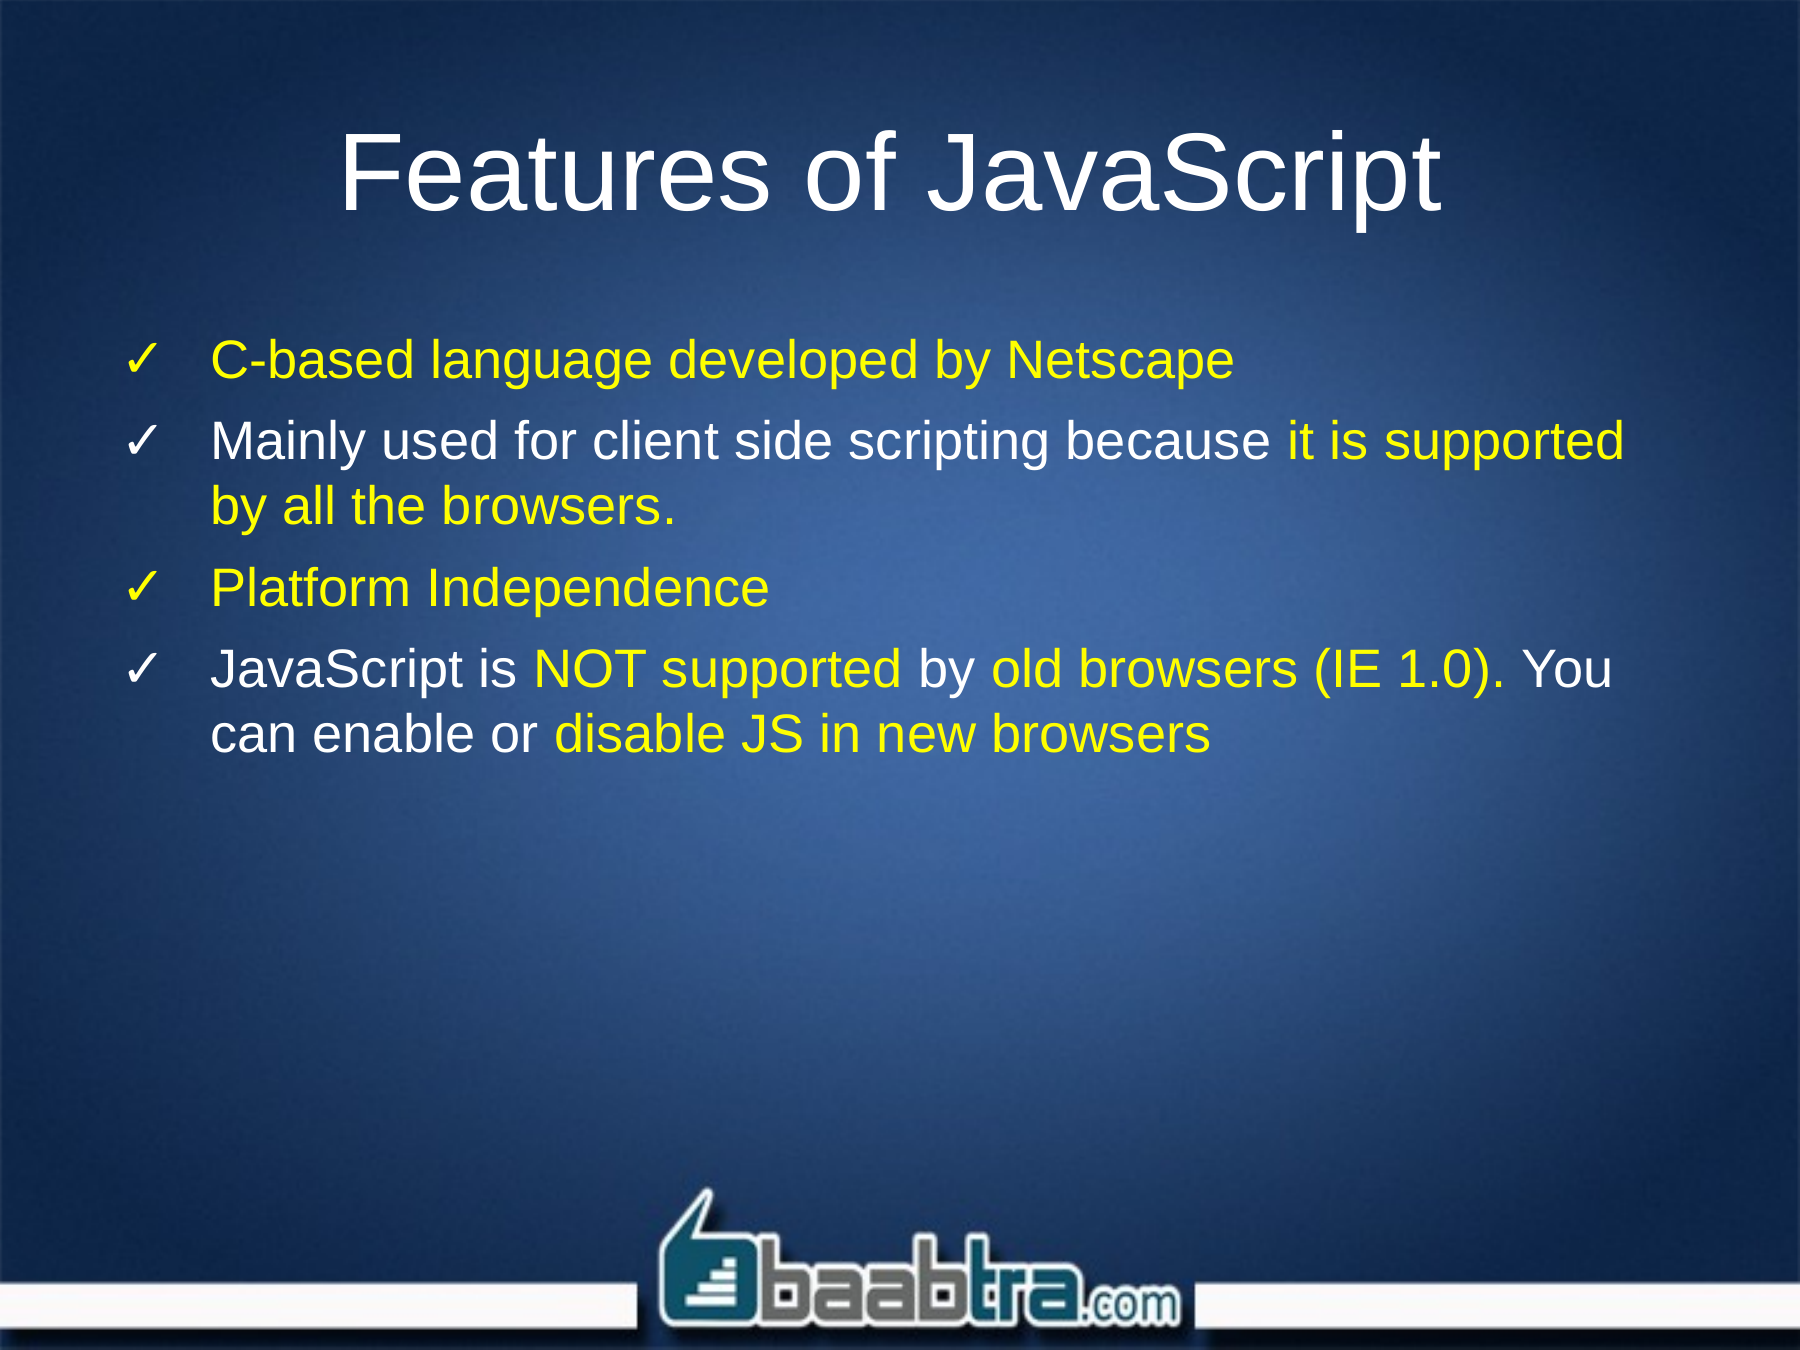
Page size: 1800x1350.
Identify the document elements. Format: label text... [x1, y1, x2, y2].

title Features of JavaScript [90, 54, 1710, 279]
picture [0, 0, 1800, 1350]
text_box C-based language developed by Netscape Mainly used for client side scripting because it is supported by all the browsers. Platform Independence JavaScript is NOT supported by old browsers (IE 1.0). You can enable or disable JS in new browsers [89, 315, 1710, 1206]
